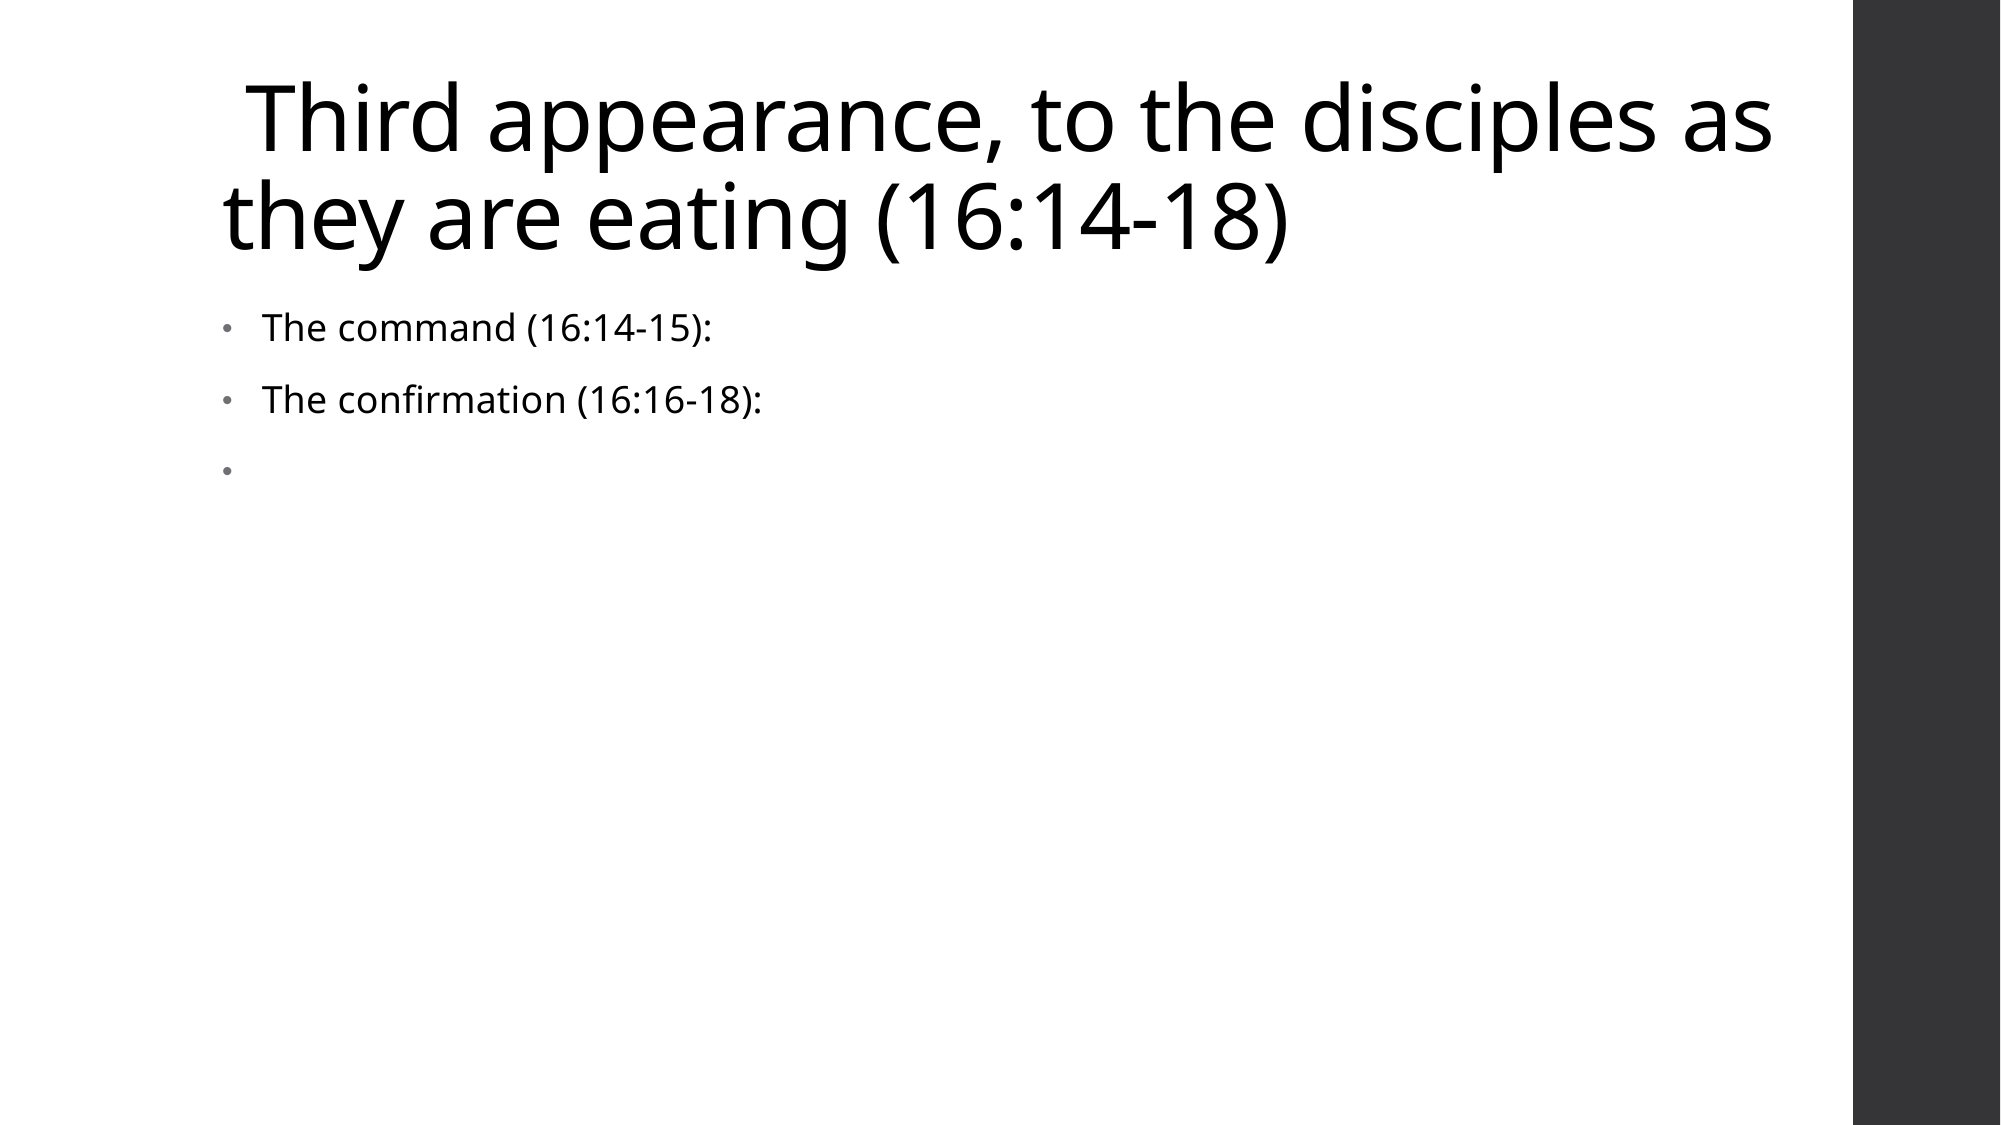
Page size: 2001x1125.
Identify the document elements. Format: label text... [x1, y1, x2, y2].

title Third appearance, to the disciples as they are eating (16:14-18) [206, 60, 1797, 278]
list The command (16:14-15): The confirmation (16:16-18): [206, 299, 1617, 1014]
